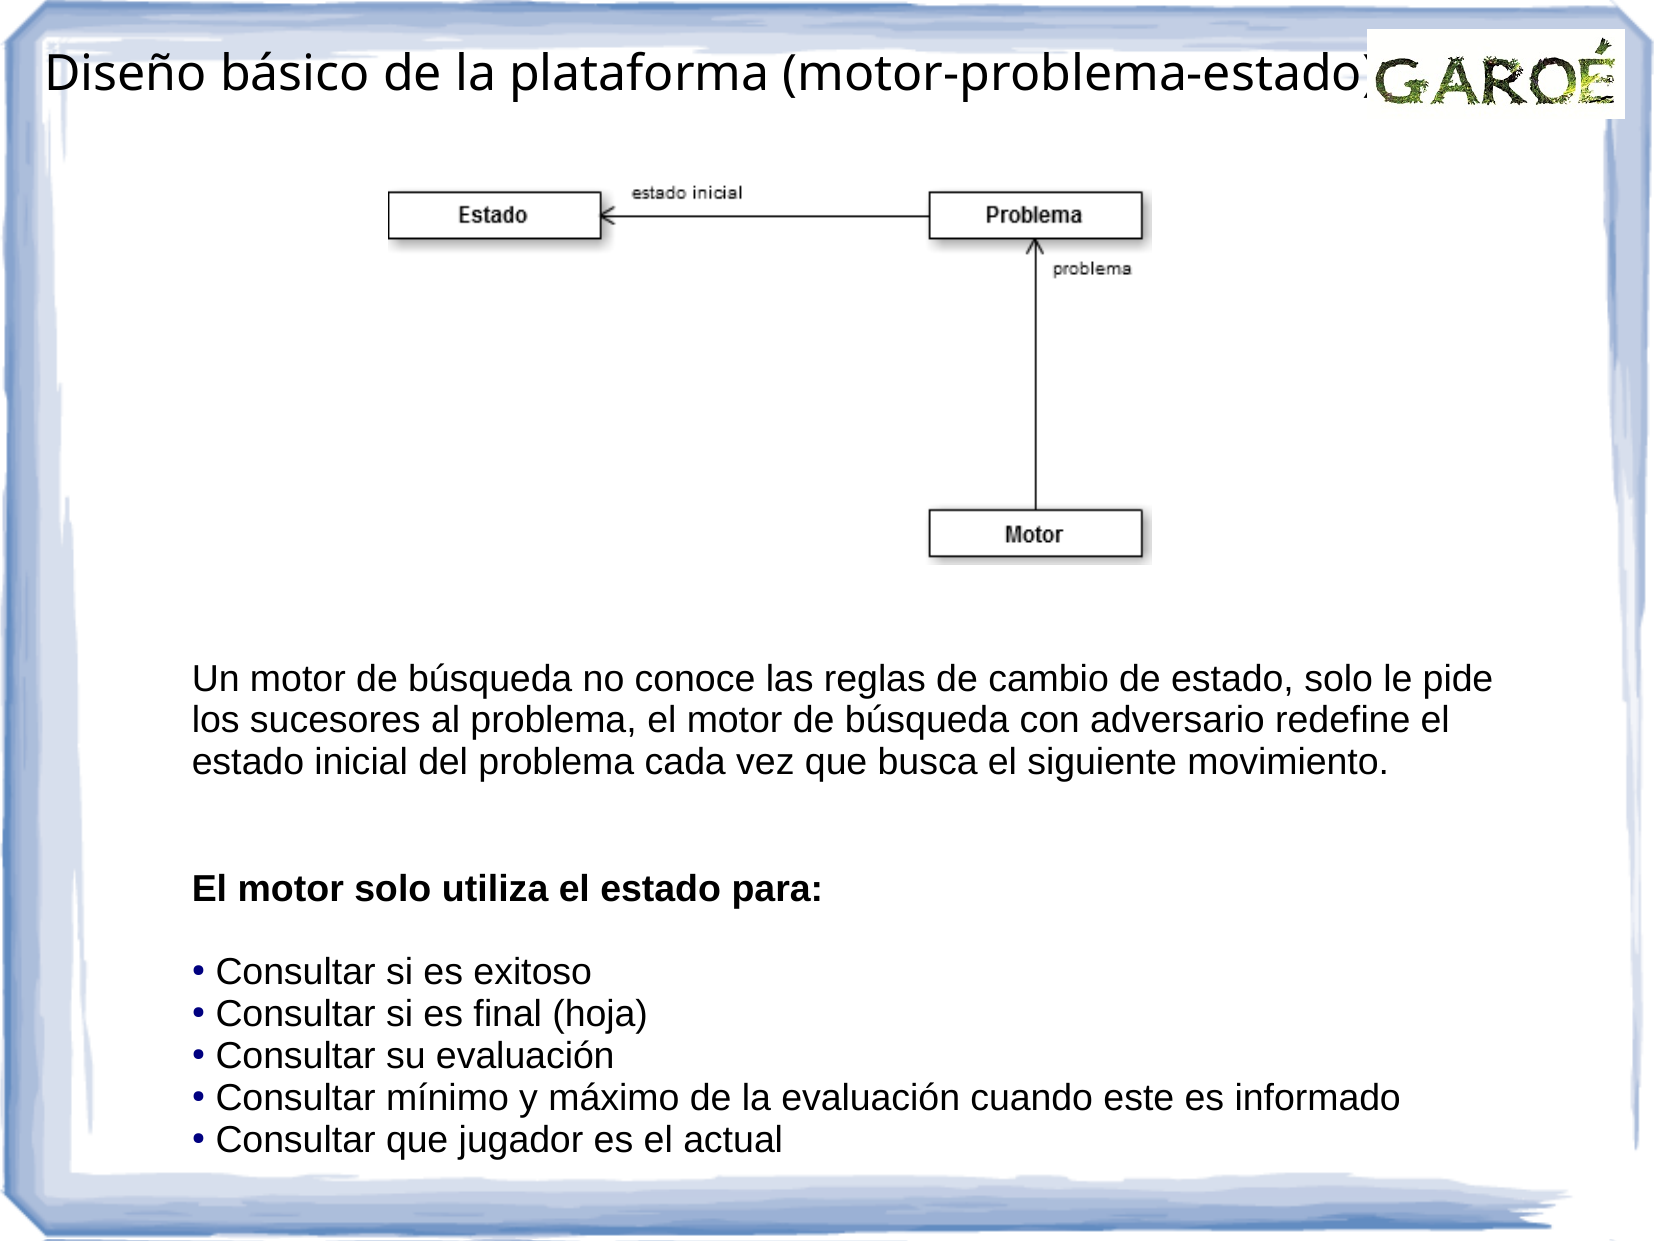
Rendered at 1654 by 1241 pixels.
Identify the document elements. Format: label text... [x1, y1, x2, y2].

text_box Diseño básico de la plataforma (motor-problema-estado) [29, 29, 1367, 115]
picture [0, 0, 1654, 1241]
text_box Un motor de búsqueda no conoce las reglas de cambio de estado, solo le pide los sucesores al problema, el motor de búsqueda con adversario redefine el estado inicial del problema cada vez que busca el siguiente movimiento. El motor solo utiliza el estado para: Consultar si es exitoso Consultar si es final (hoja) Consultar su evaluación Consultar mínimo y máximo de la evaluación cuando este es informado Consultar que jugador es el actual [177, 649, 1536, 1213]
